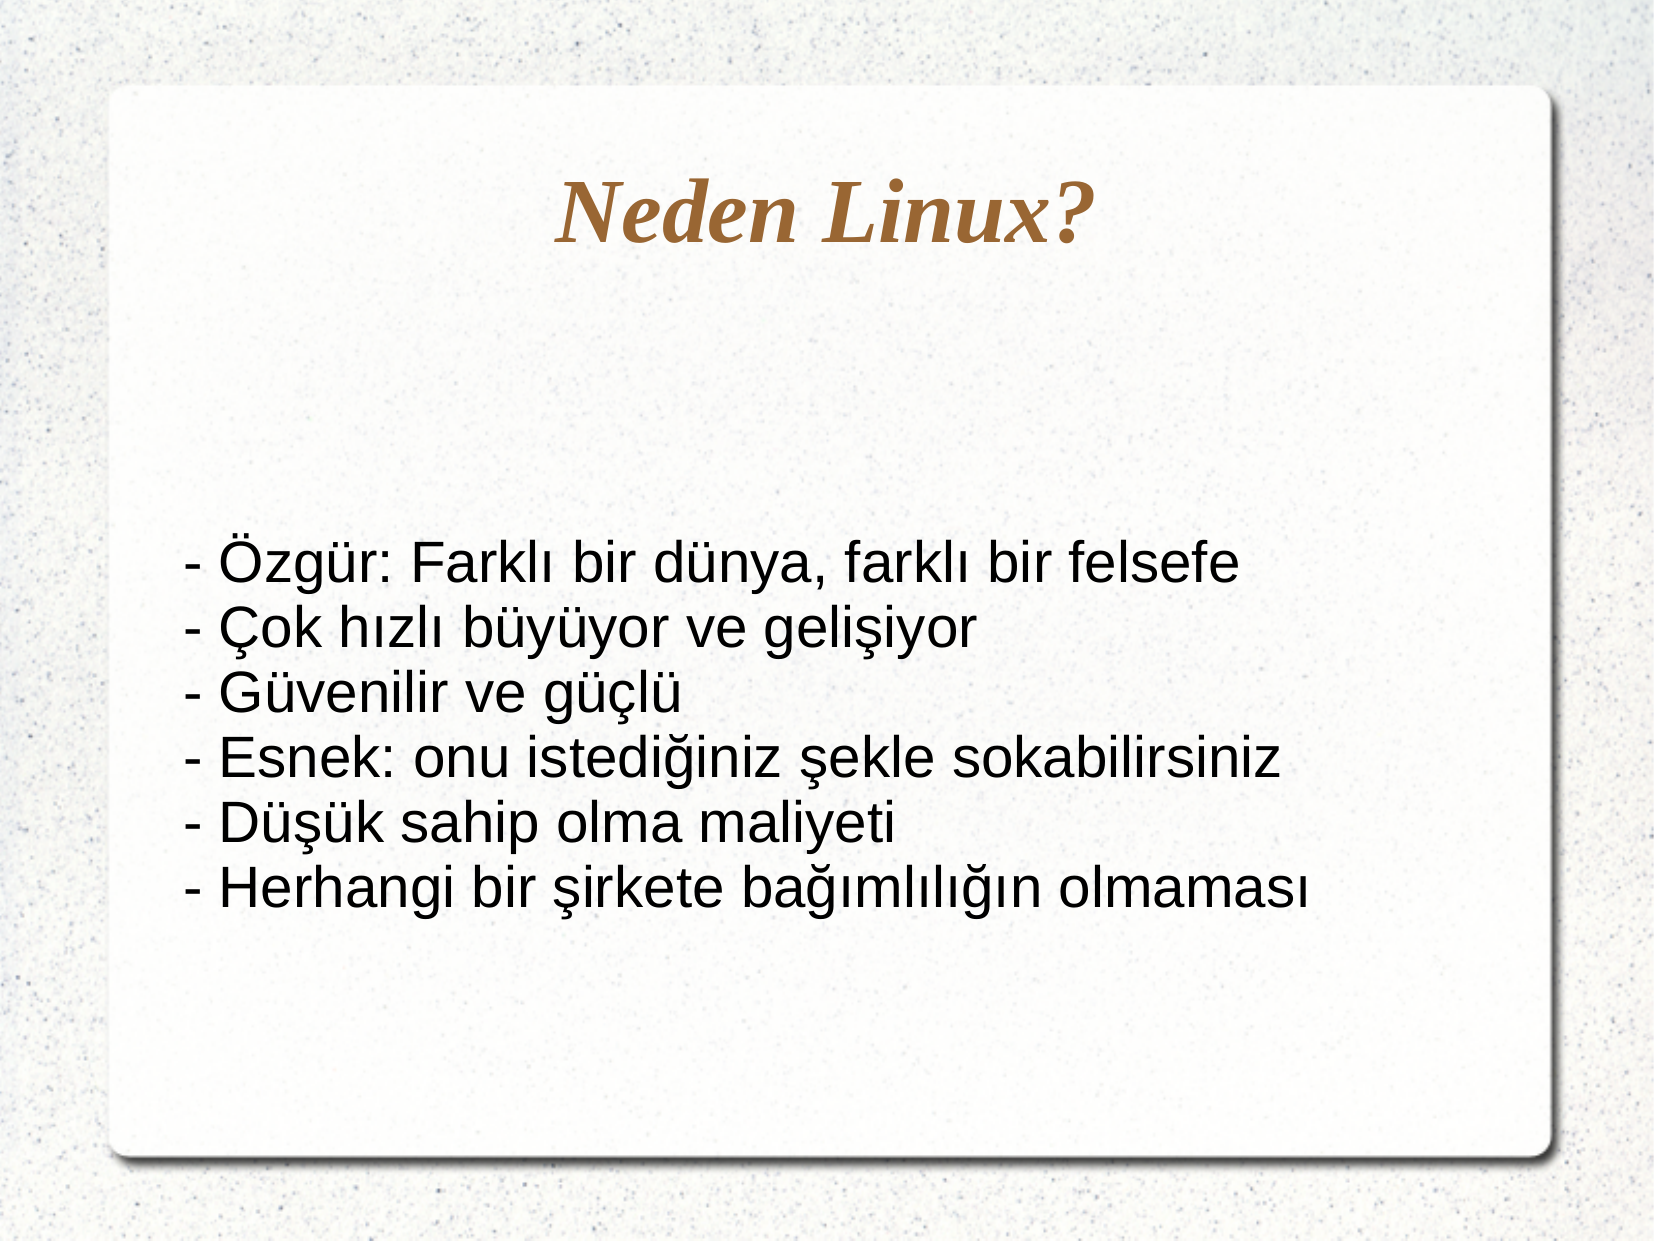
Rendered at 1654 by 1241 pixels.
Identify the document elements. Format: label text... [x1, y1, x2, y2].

title Neden Linux? [118, 108, 1536, 316]
subtitle - Özgür: Farklı bir dünya, farklı bir felsefe - Çok hızlı büyüyor ve gelişiyor - Güvenilir ve güçlü - Esnek: onu istediğiniz şekle sokabilirsiniz - Düşük sahip olma maliyeti - Herhangi bir şirkete bağımlılığın olmaması [183, 353, 1542, 1097]
picture [0, 0, 1654, 1241]
